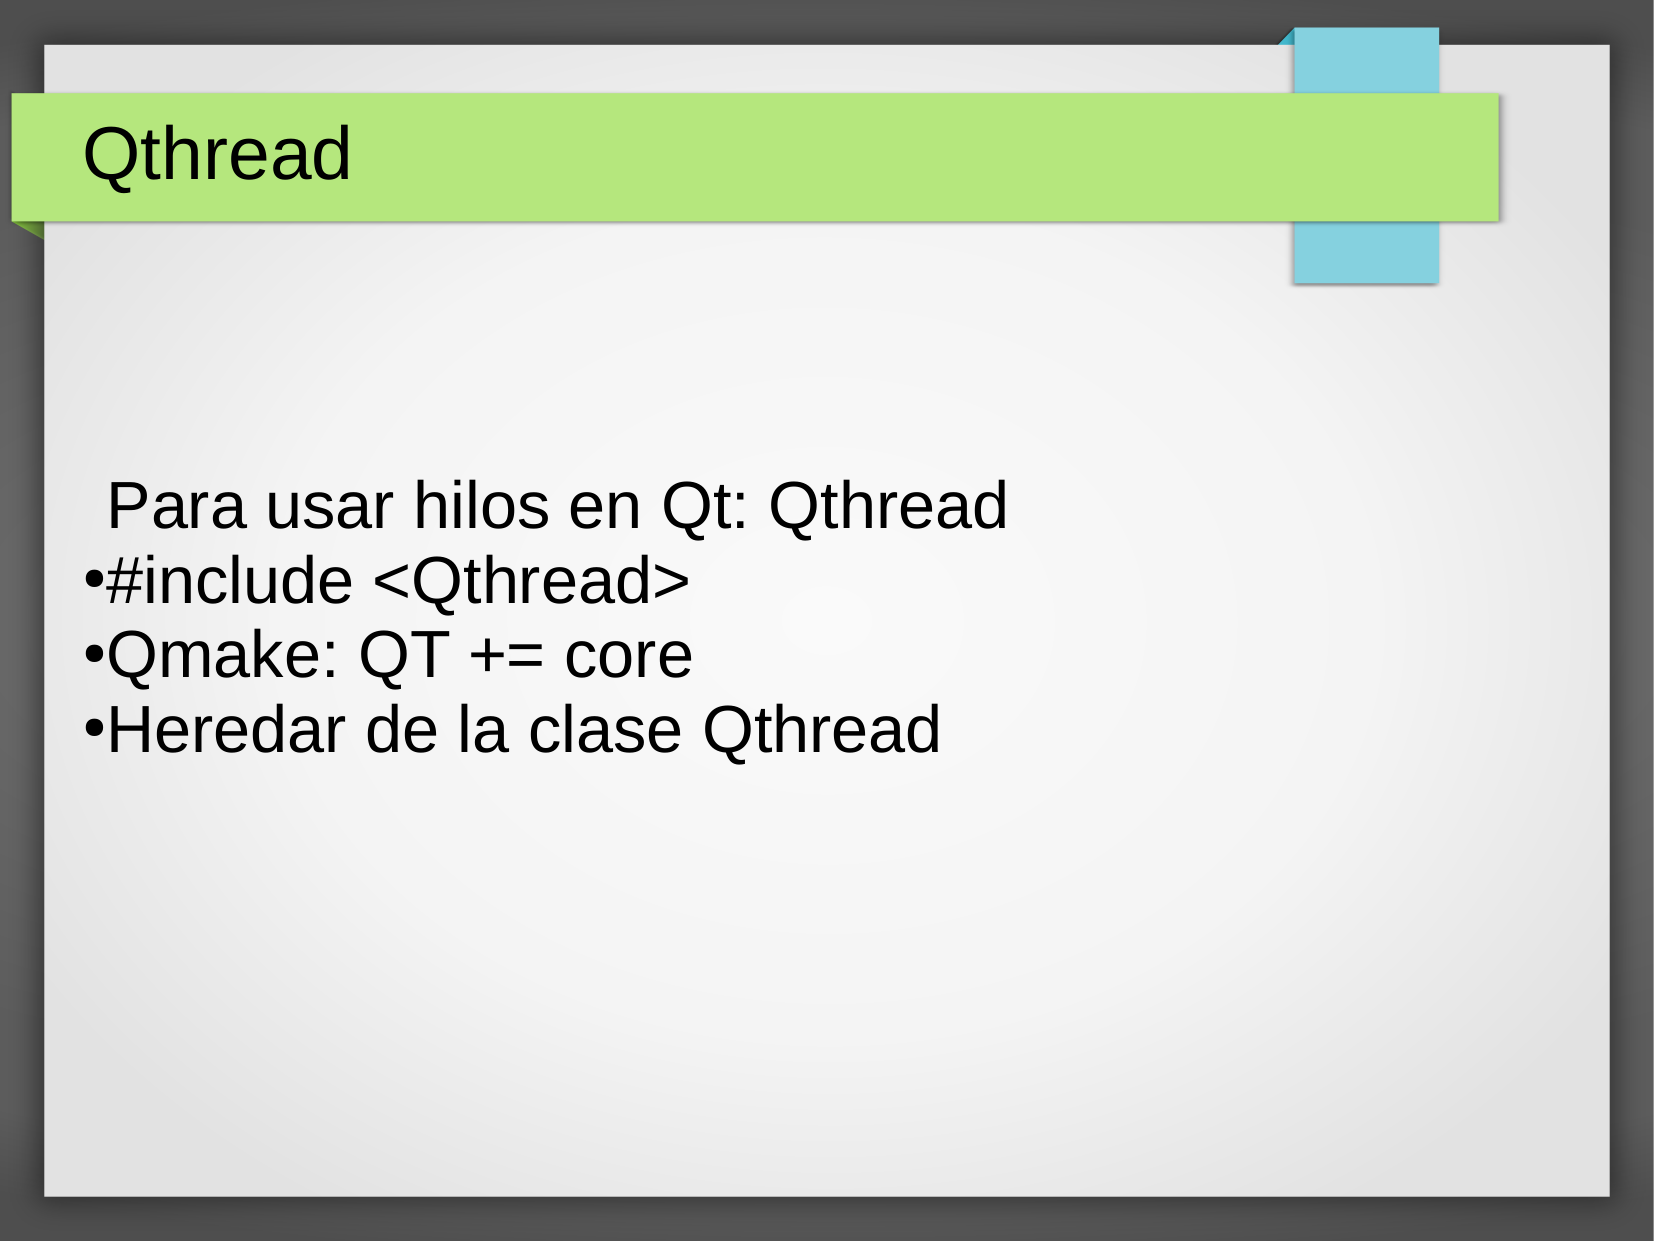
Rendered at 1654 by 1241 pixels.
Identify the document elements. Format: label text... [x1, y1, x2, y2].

subtitle Para usar hilos en Qt: Qthread #include <Qthread> Qmake: QT += core Heredar de la clase Qthread [82, 295, 1571, 1015]
picture [0, 0, 1654, 1241]
title Qthread [82, 94, 1264, 213]
